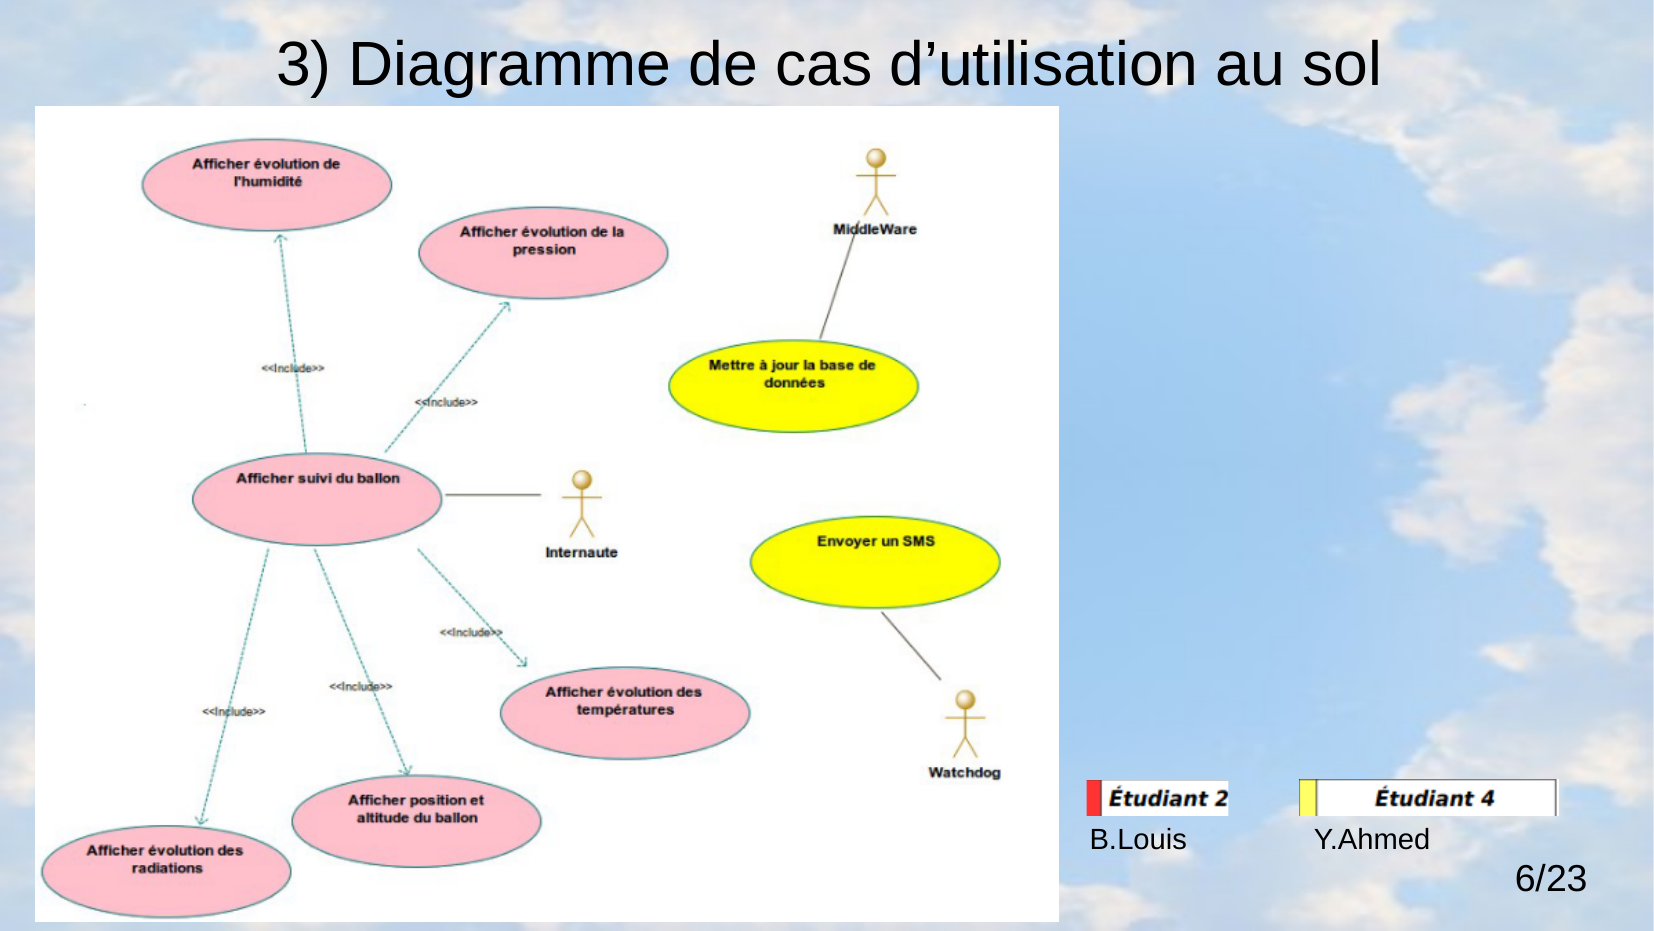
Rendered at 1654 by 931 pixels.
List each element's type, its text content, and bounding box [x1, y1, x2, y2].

title 3) Diagramme de cas d’utilisation au sol [94, 0, 1583, 142]
text_box Y.Ahmed [1299, 815, 1571, 864]
text_box <numéro>/23 [1500, 850, 1654, 921]
text_box B.Louis [1074, 815, 1288, 864]
picture [0, 0, 1654, 931]
